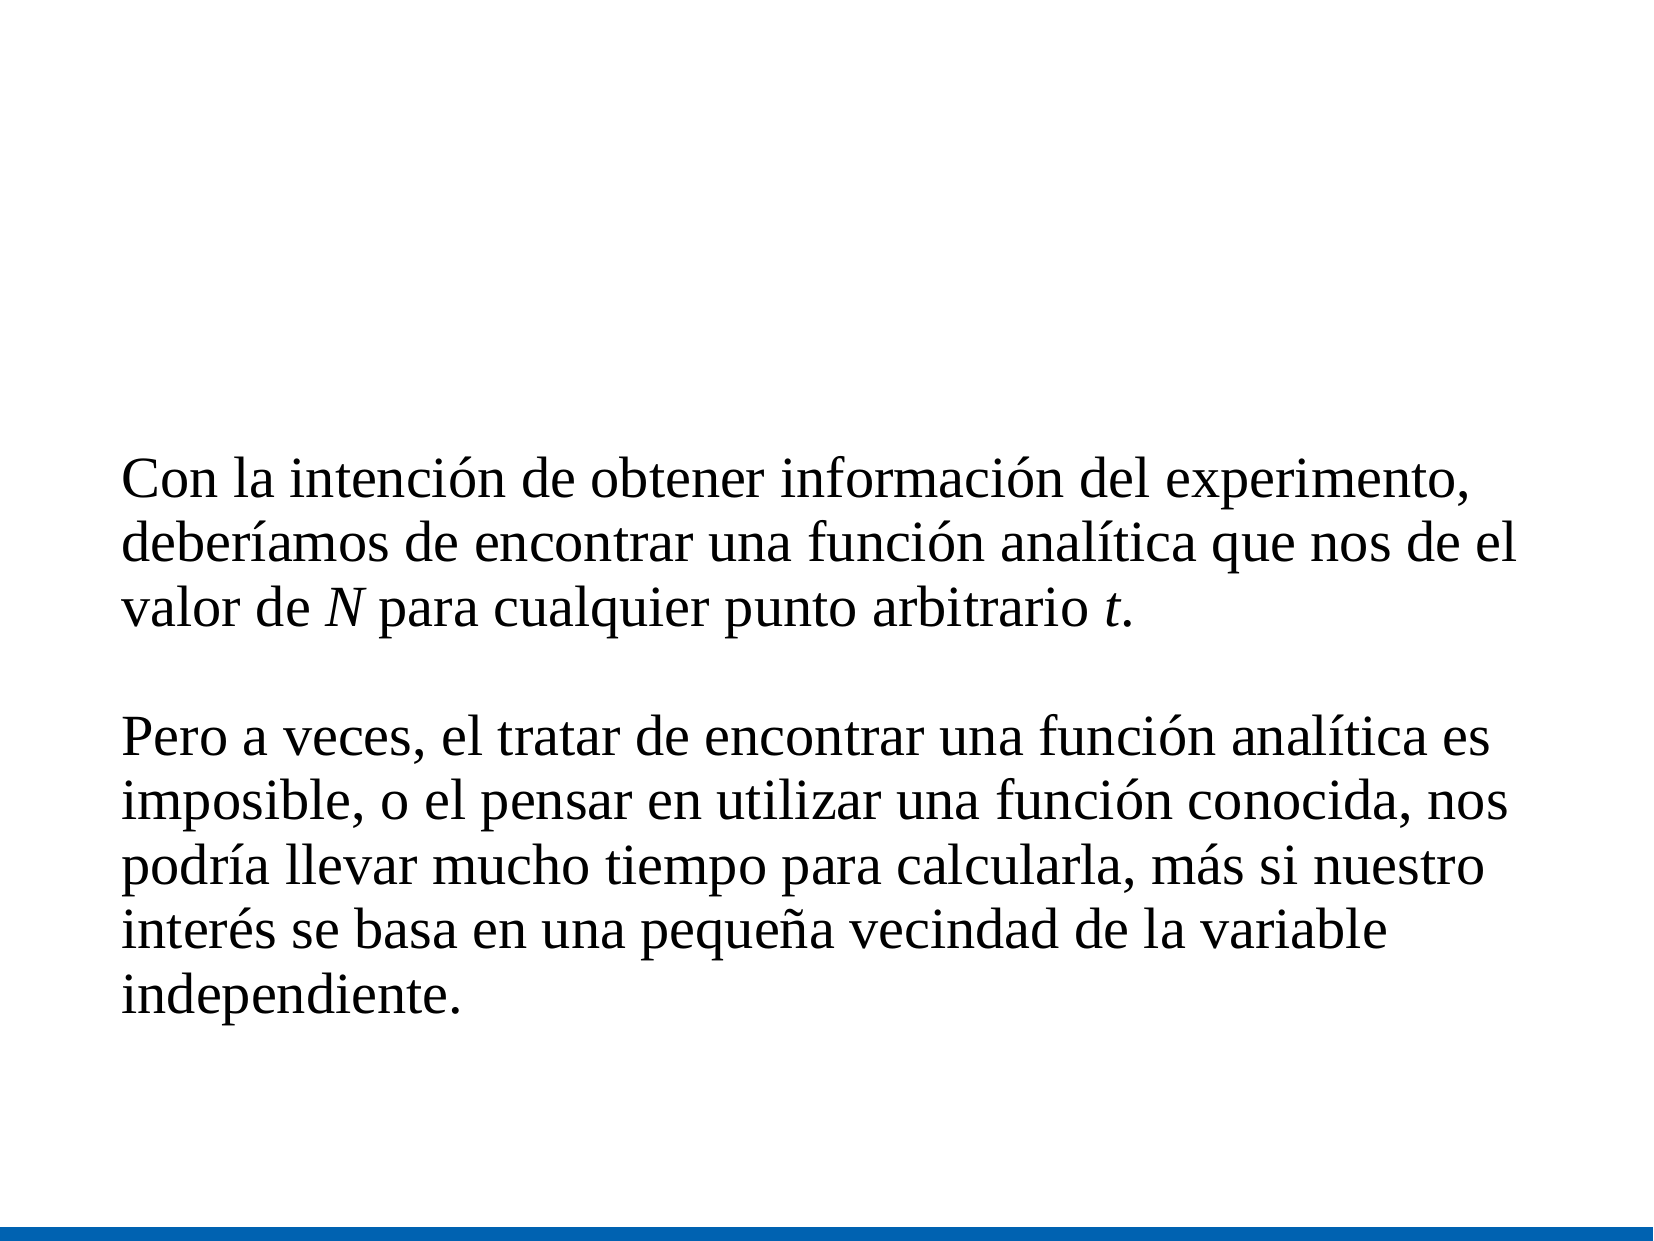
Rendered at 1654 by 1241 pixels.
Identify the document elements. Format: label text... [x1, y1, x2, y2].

subtitle Con la intención de obtener información del experimento, deberíamos de encontrar una función analítica que nos de el valor de N para cualquier punto arbitrario t. Pero a veces, el tratar de encontrar una función analítica es imposible, o el pensar en utilizar una función conocida, nos podría llevar mucho tiempo para calcularla, más si nuestro interés se basa en una pequeña vecindad de la variable independiente. [121, 344, 1533, 1127]
